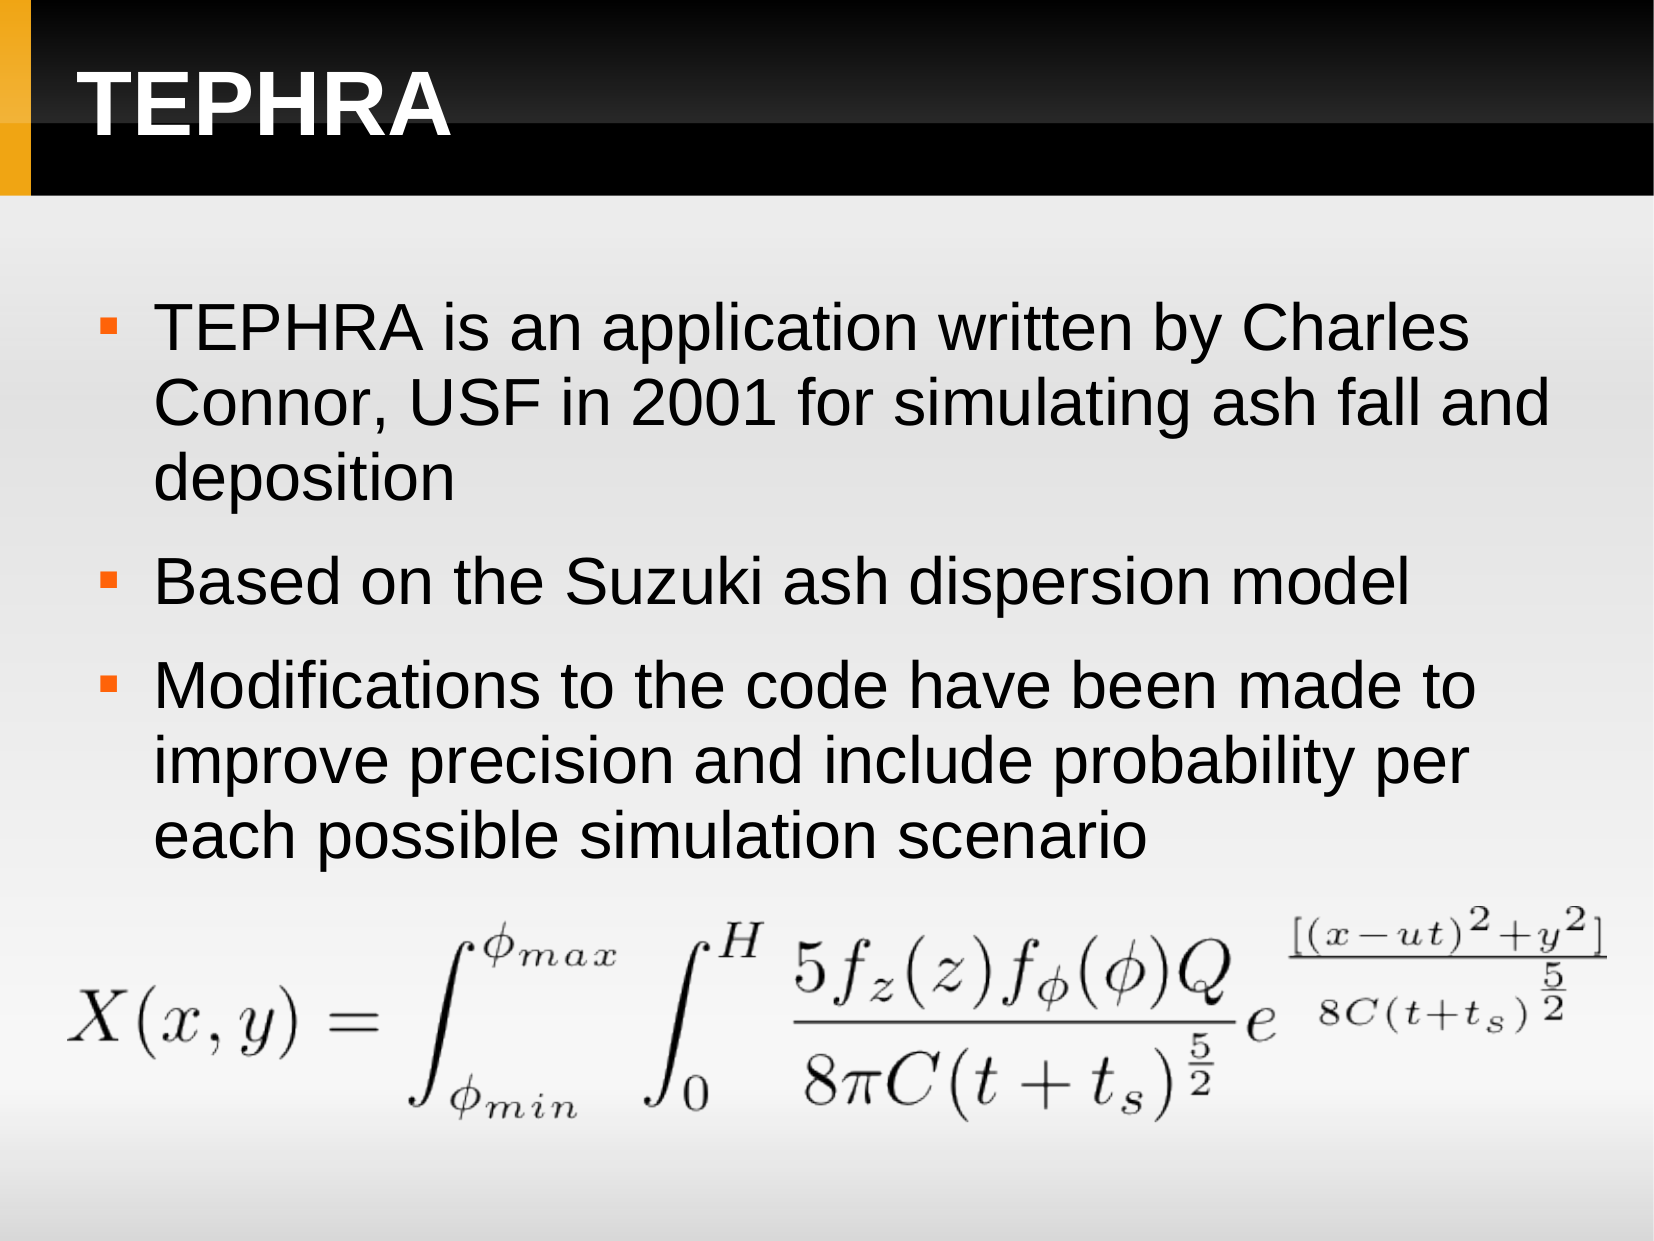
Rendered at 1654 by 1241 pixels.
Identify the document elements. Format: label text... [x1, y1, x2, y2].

title TEPHRA [76, 7, 1565, 200]
picture [0, 0, 1654, 1241]
list TEPHRA is an application written by Charles Connor, USF in 2001 for simulating ash fall and deposition Based on the Suzuki ash dispersion model Modifications to the code have been made to improve precision and include probability per each possible simulation scenario [82, 290, 1571, 906]
